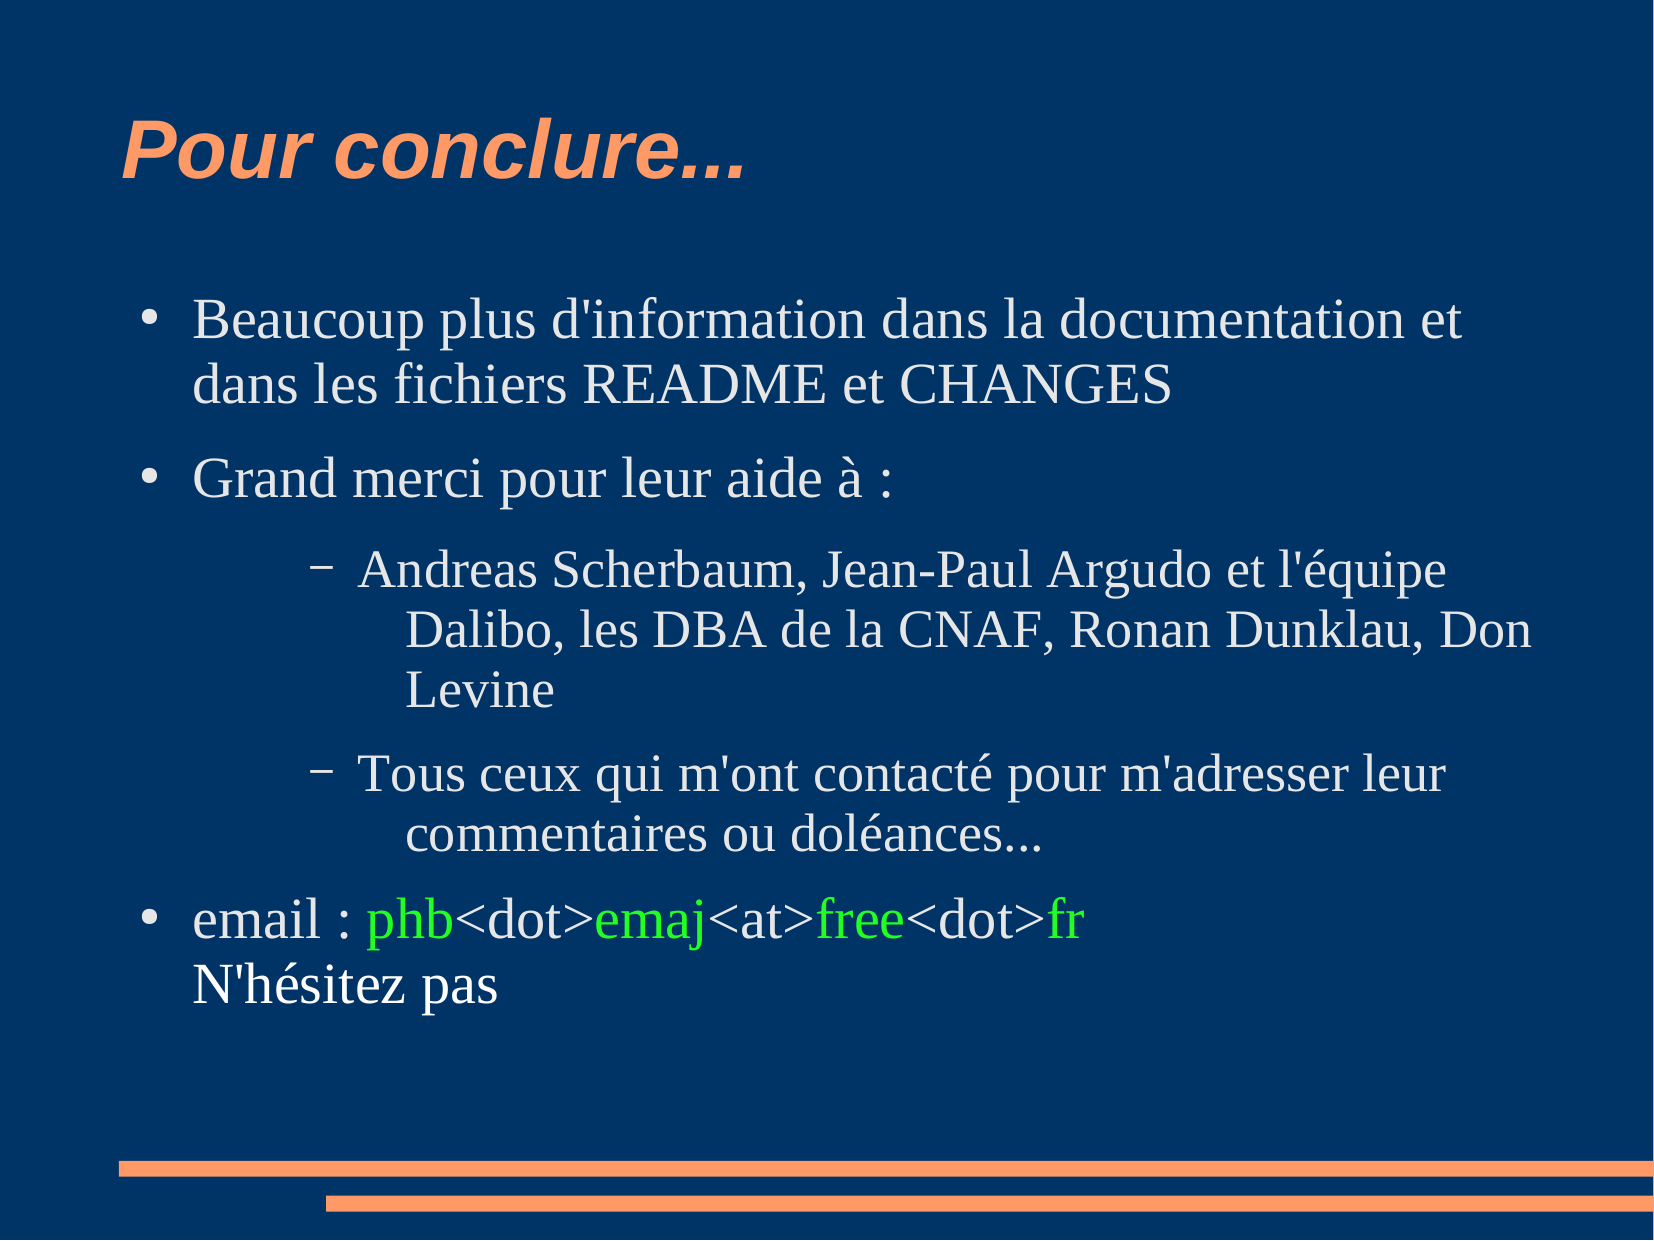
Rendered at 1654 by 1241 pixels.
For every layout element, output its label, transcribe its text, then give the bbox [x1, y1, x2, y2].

title Pour conclure... [121, 53, 1534, 246]
list Beaucoup plus d'information dans la documentation et dans les fichiers README et CHANGES Grand merci pour leur aide à : Andreas Scherbaum, Jean-Paul Argudo et l'équipe Dalibo, les DBA de la CNAF, Ronan Dunklau, Don Levine Tous ceux qui m'ont contacté pour m'adresser leur commentaires ou doléances... email : phb<dot>emaj<at>free<dot>fr N'hésitez pas [121, 286, 1561, 1082]
